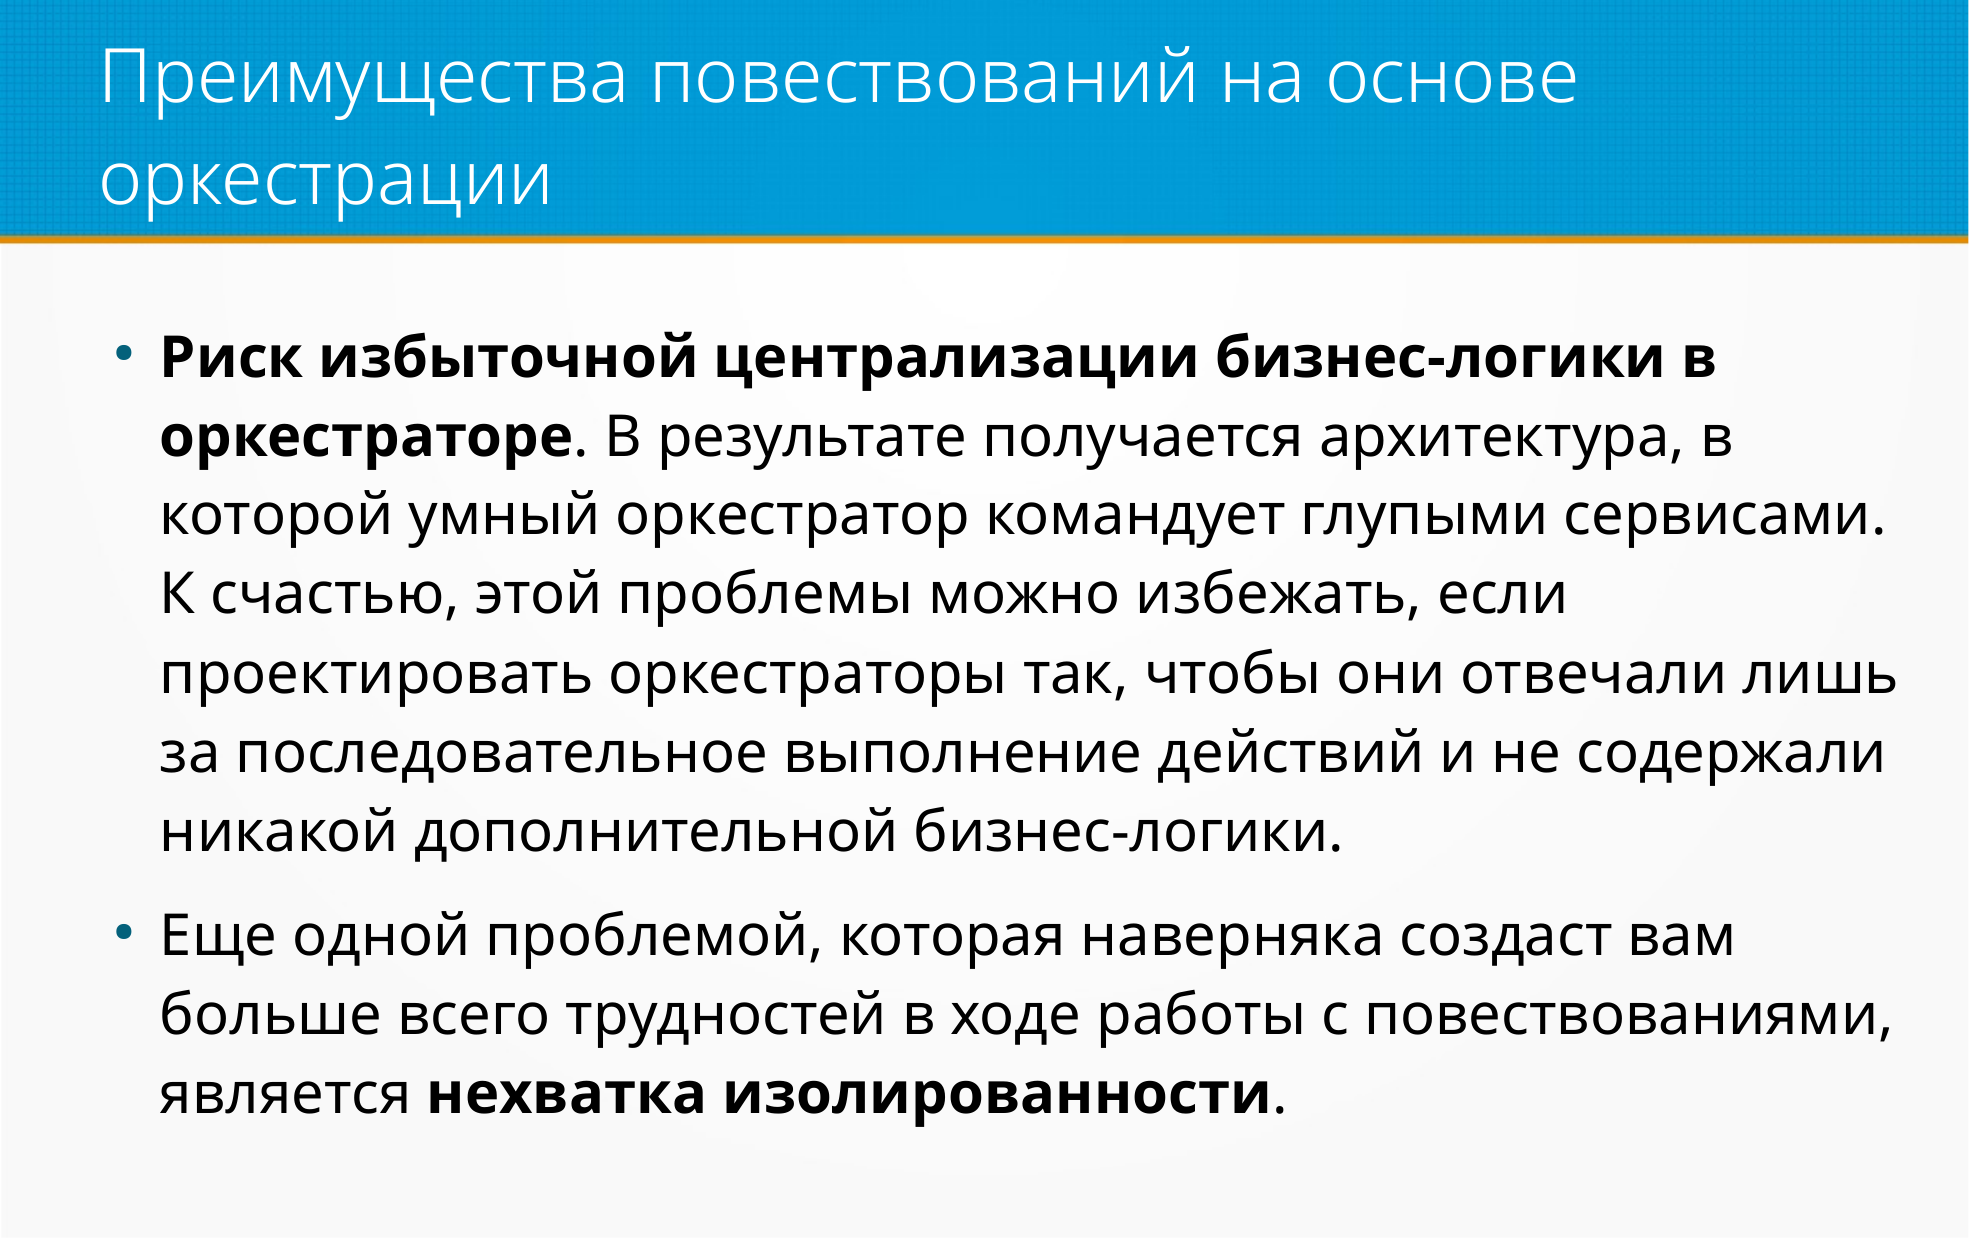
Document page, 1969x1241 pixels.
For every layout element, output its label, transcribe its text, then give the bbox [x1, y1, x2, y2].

list Риск избыточной централизации бизнес-логики в оркестраторе. В результате получается архитектура, в которой умный оркестратор командует глупыми сервисами. К счастью, этой проблемы можно избежать, если проектировать оркестраторы так, чтобы они отвечали лишь за последовательное выполнение действий и не содержали никакой дополнительной бизнес-логики. Еще одной проблемой, которая наверняка создаст вам больше всего трудностей в ходе работы с повествованиями, является нехватка изолированности. [98, 315, 1914, 1146]
picture [0, 233, 1969, 1241]
title Преимущества повествований на основе оркестрации [98, 19, 1870, 227]
